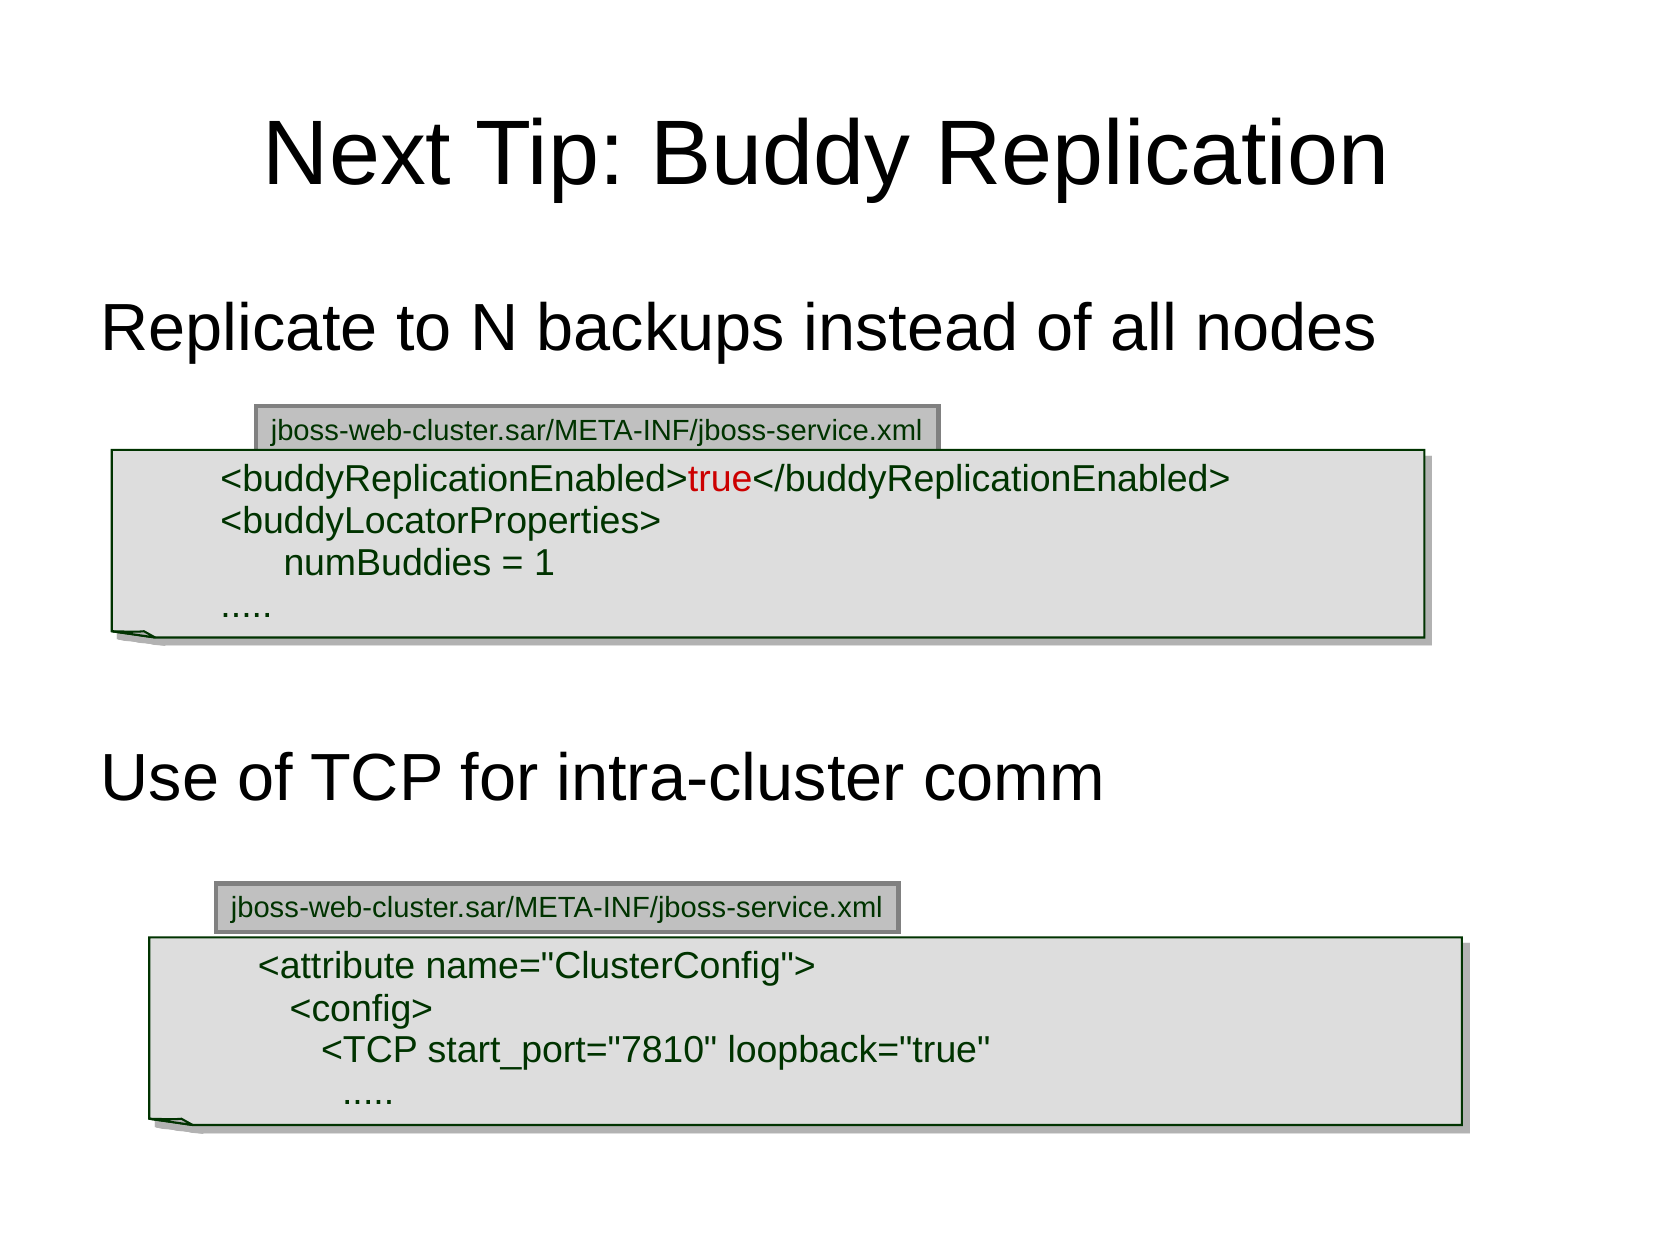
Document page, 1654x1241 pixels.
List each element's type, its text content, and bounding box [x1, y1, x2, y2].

text_box <attribute name="ClusterConfig"> <config> <TCP start_port="7810" loopback="true" ..... [149, 937, 1462, 1126]
text_box jboss-web-cluster.sar/META-INF/jboss-service.xml [216, 883, 899, 932]
title Next Tip: Buddy Replication [82, 49, 1571, 257]
text_box <buddyReplicationEnabled>true</buddyReplicationEnabled> <buddyLocatorProperties> numBuddies = 1 ..... [111, 449, 1425, 638]
text_box jboss-web-cluster.sar/META-INF/jboss-service.xml [256, 406, 939, 449]
list Replicate to N backups instead of all nodes Use of TCP for intra-cluster comm [82, 290, 1571, 1109]
